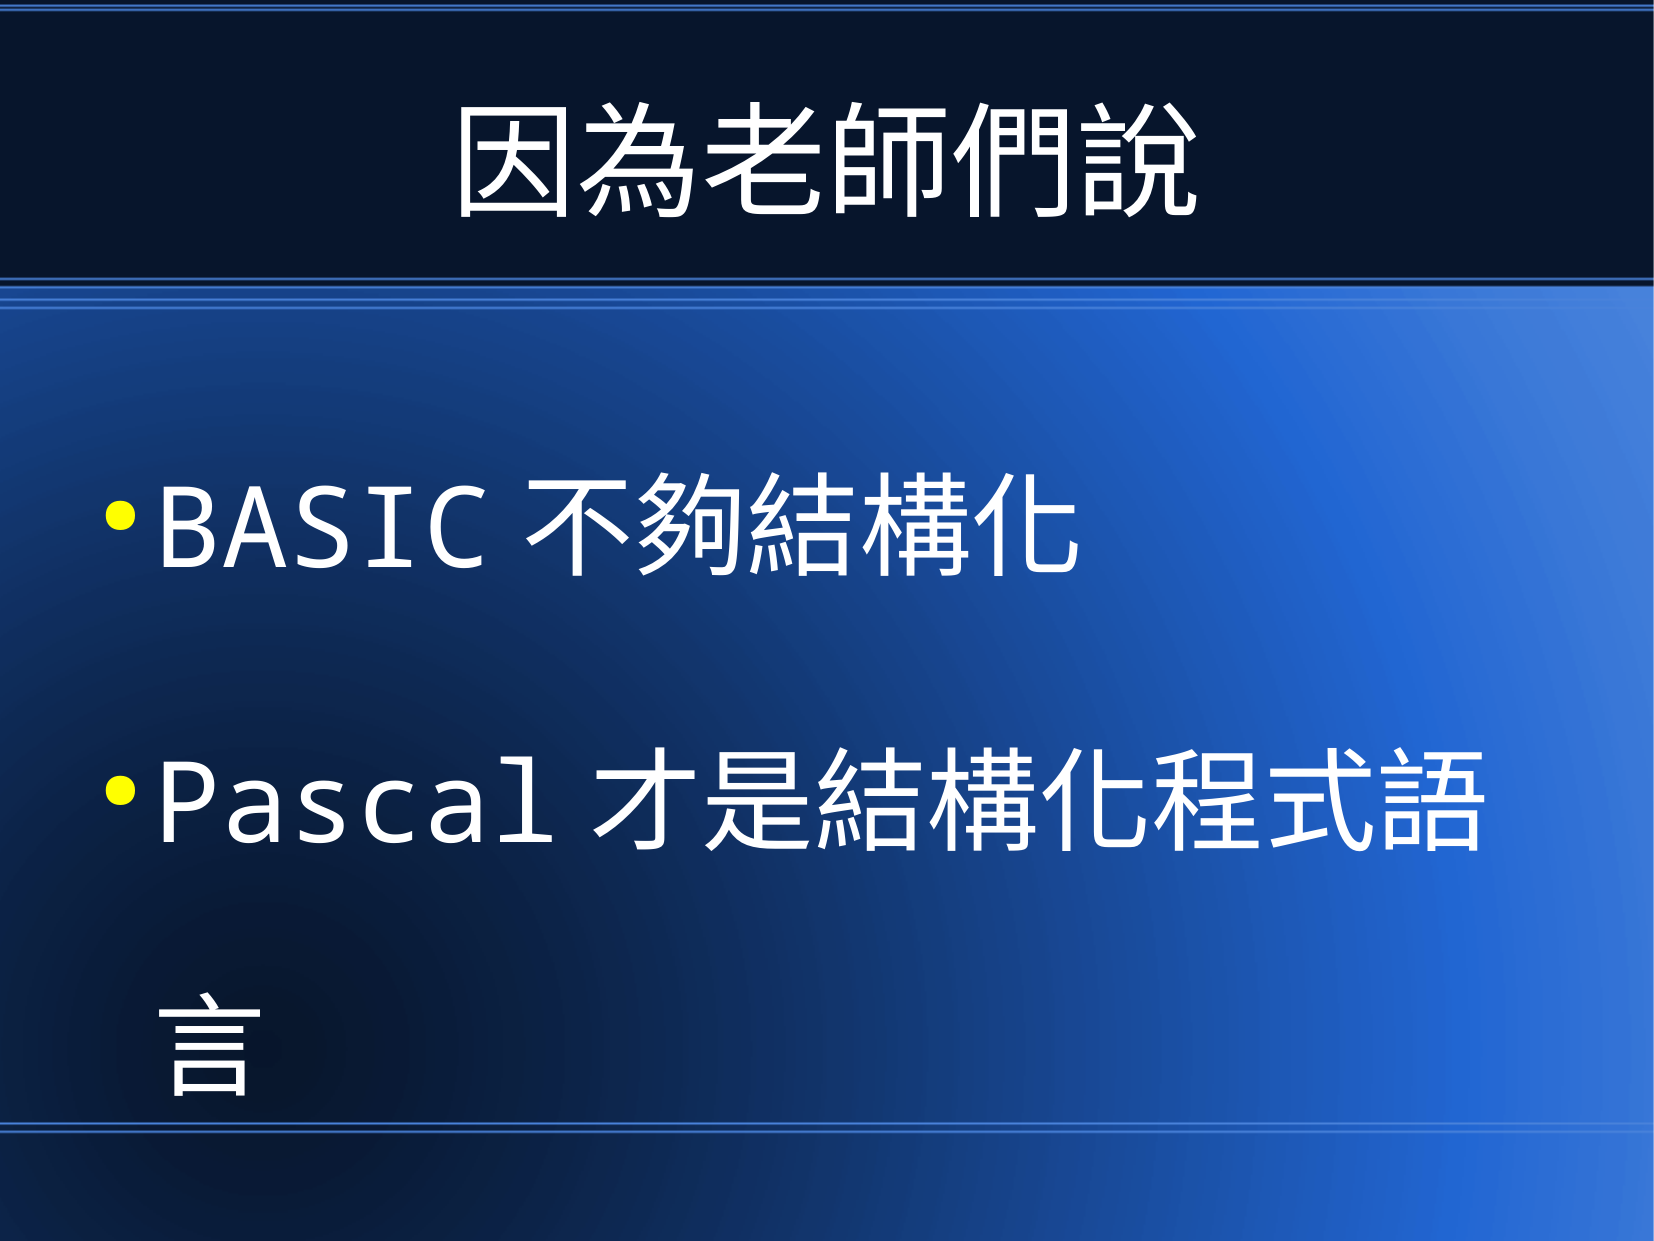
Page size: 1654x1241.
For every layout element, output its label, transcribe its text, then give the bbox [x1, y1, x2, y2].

picture [0, 0, 1654, 1241]
list BASIC不夠結構化 Pascal才是結構化程式語言 [82, 355, 1571, 1241]
title 因為老師們說 [82, 49, 1571, 257]
